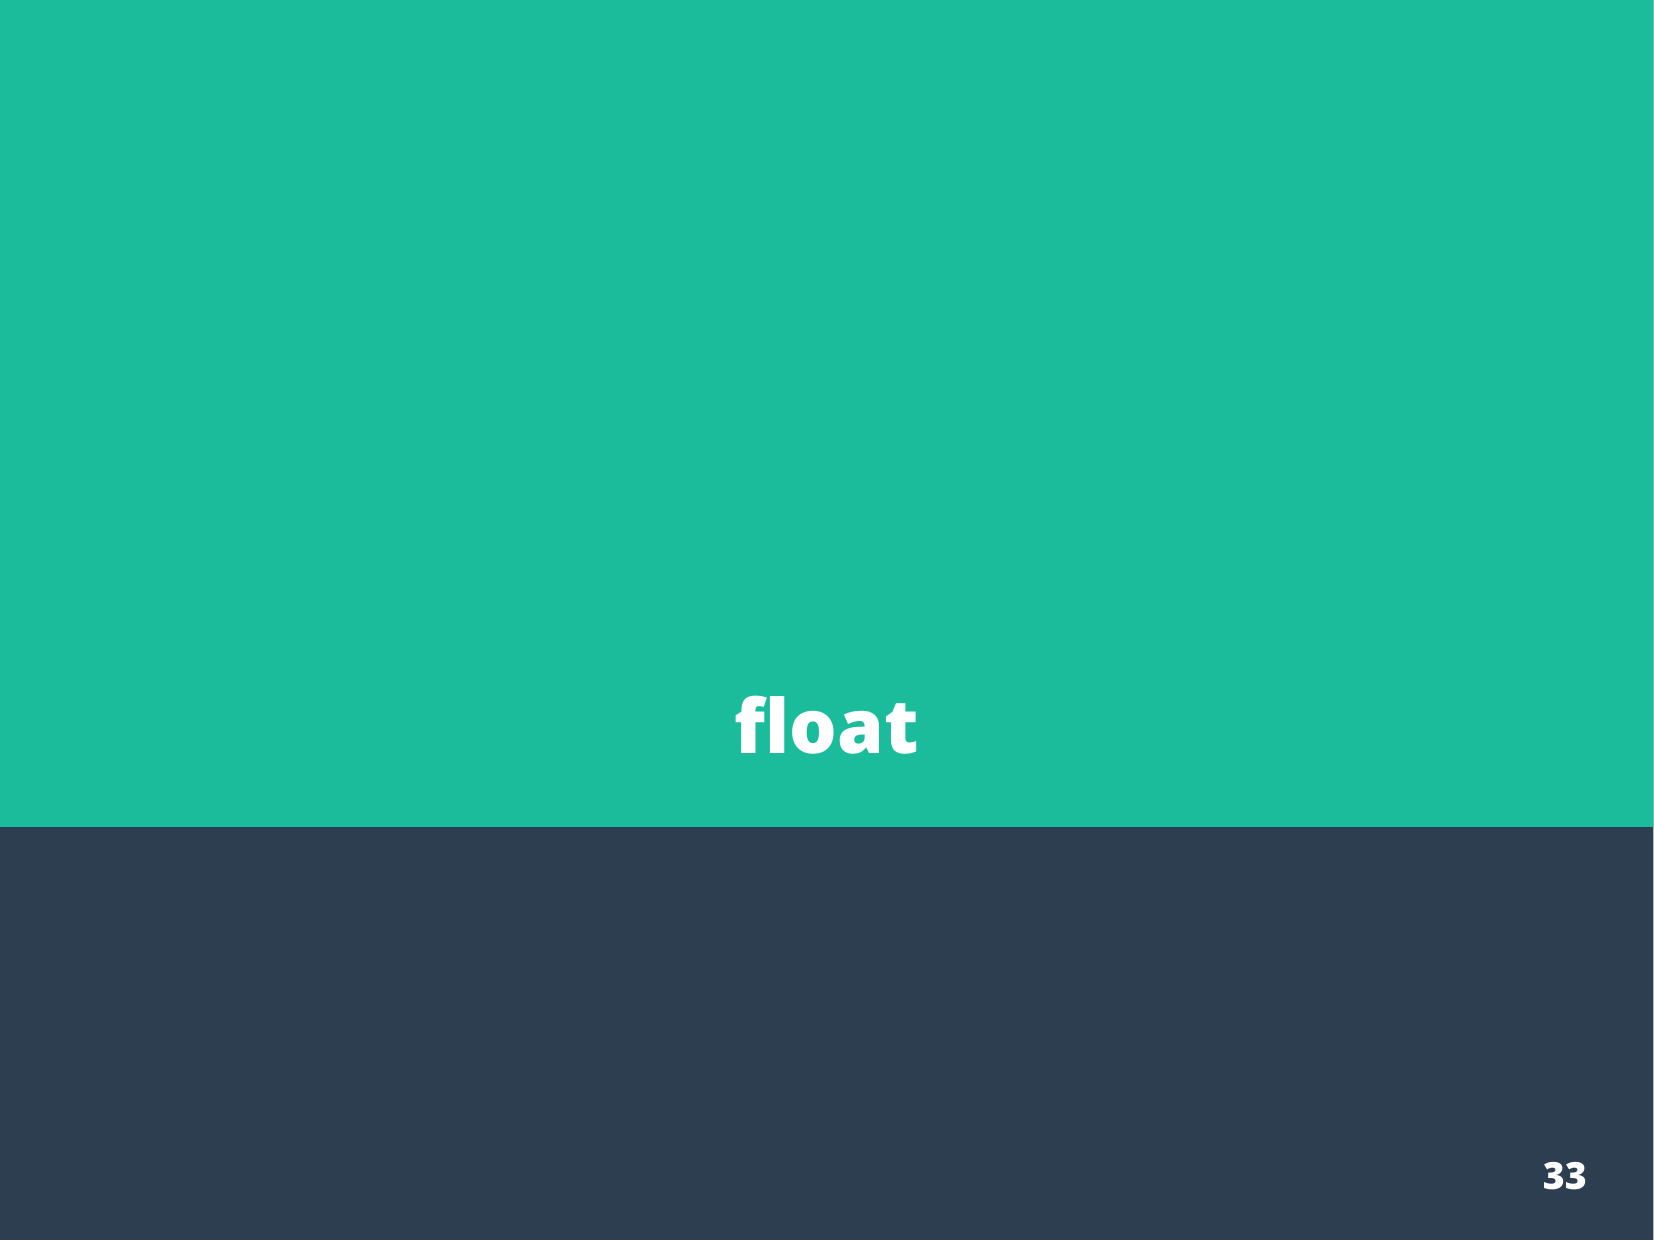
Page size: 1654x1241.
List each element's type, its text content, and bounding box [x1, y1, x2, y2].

title float [59, 620, 1595, 778]
